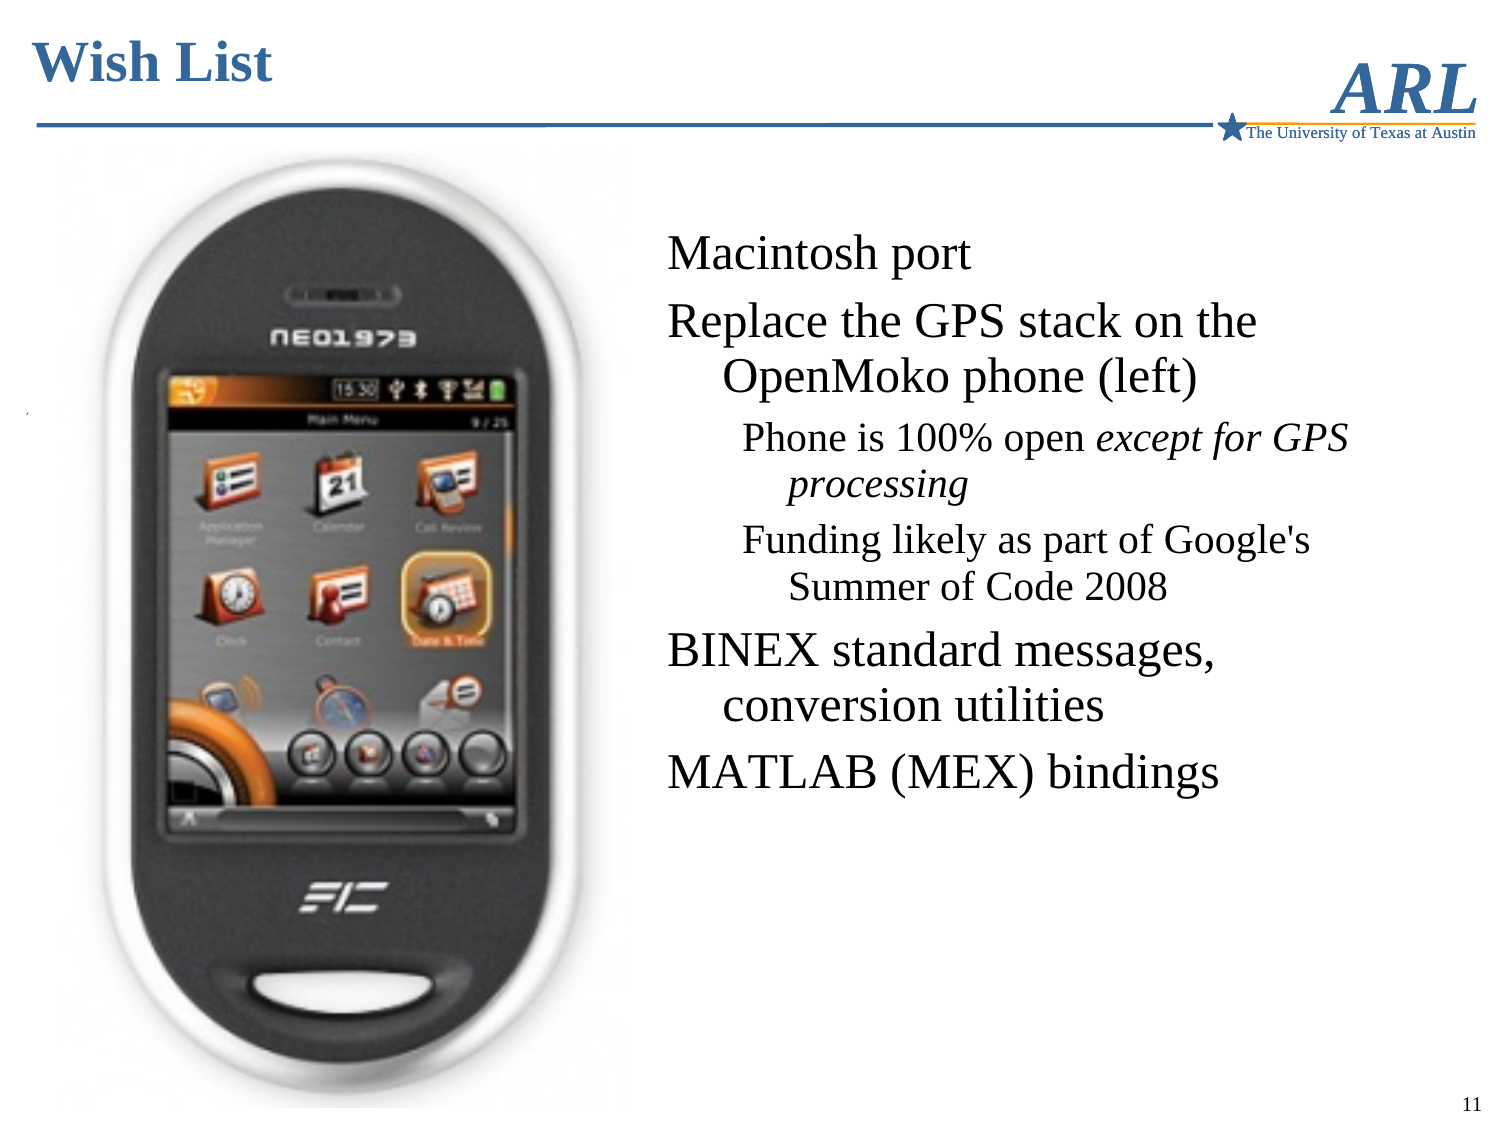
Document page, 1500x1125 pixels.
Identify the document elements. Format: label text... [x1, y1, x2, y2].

title Wish List [31, 15, 1298, 117]
picture [61, 149, 630, 1108]
list Macintosh port Replace the GPS stack on the OpenMoko phone (left) Phone is 100% open except for GPS processing Funding likely as part of Google's Summer of Code 2008 BINEX standard messages, conversion utilities MATLAB (MEX) bindings [667, 224, 1418, 1093]
